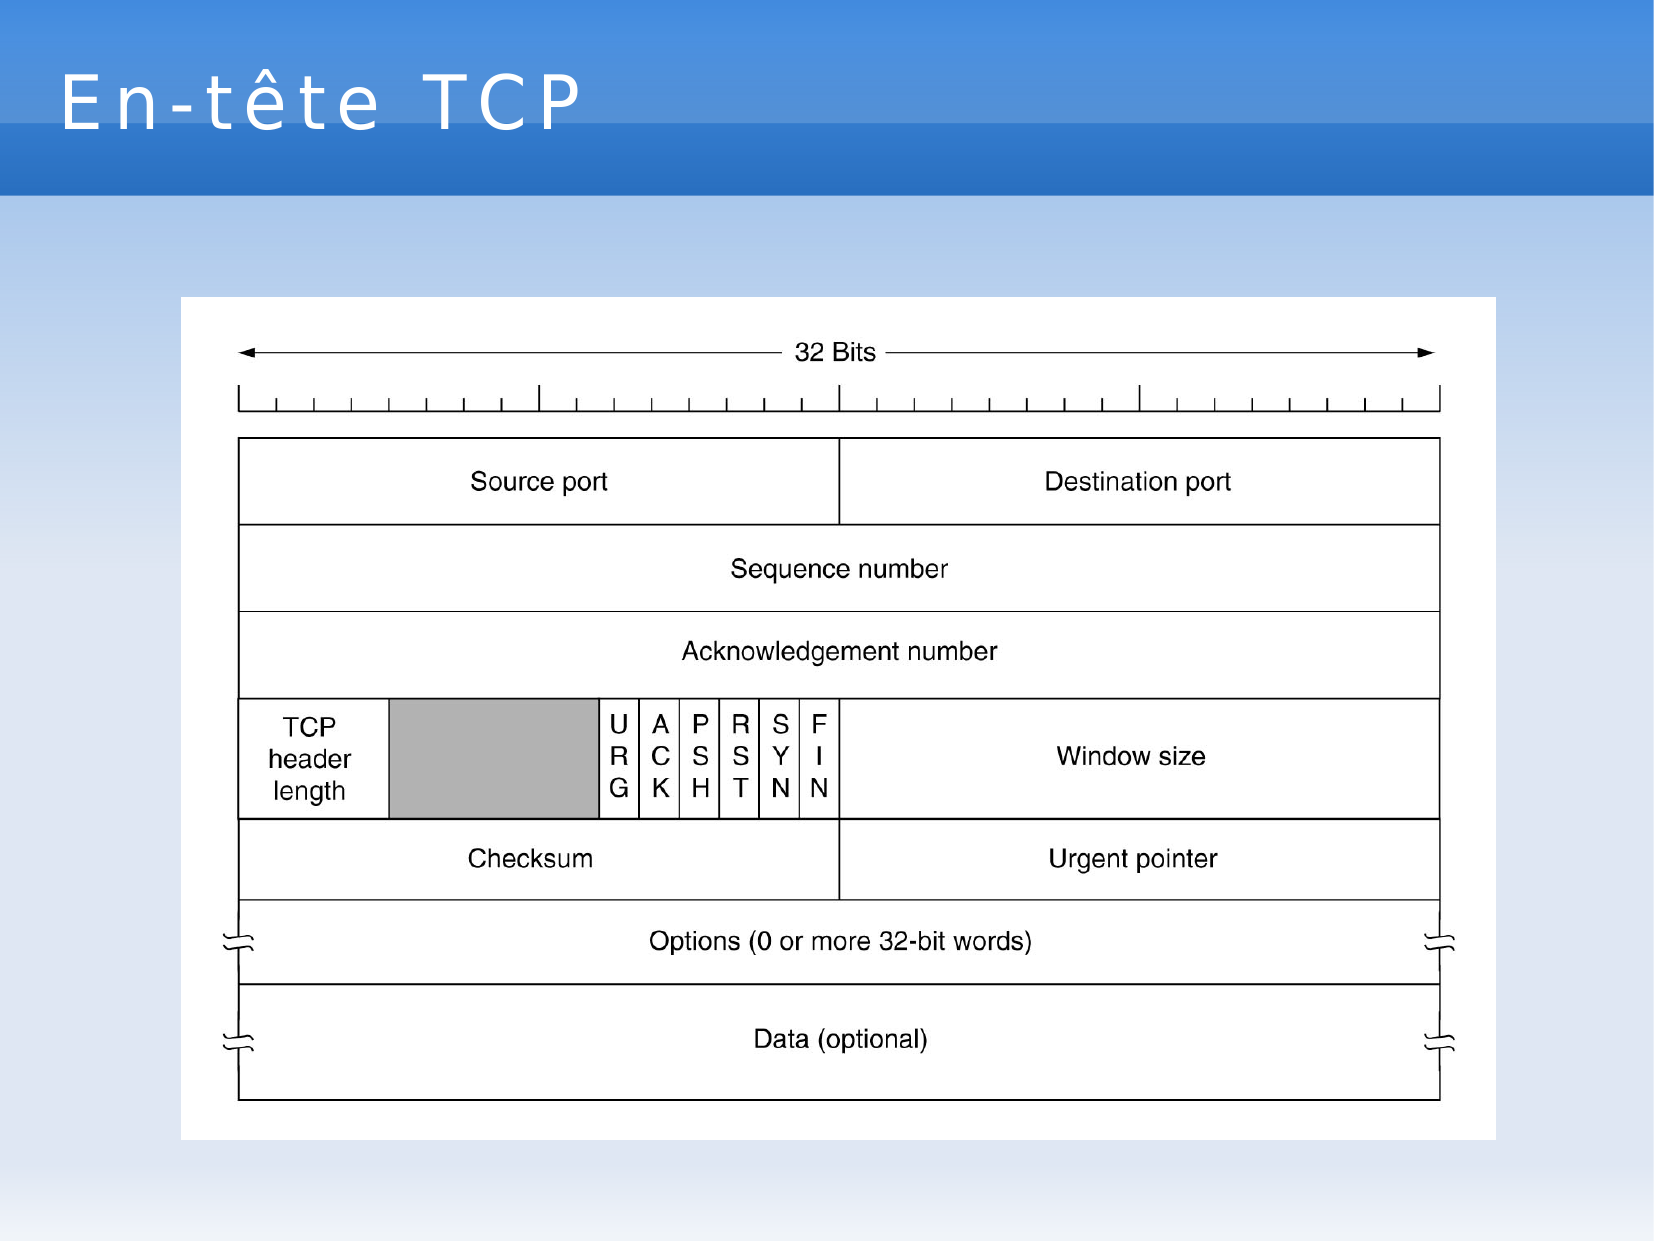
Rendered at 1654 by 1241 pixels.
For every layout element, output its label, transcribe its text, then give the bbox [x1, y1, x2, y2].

title En-tête TCP [59, 29, 1270, 178]
picture [0, 0, 1654, 1241]
